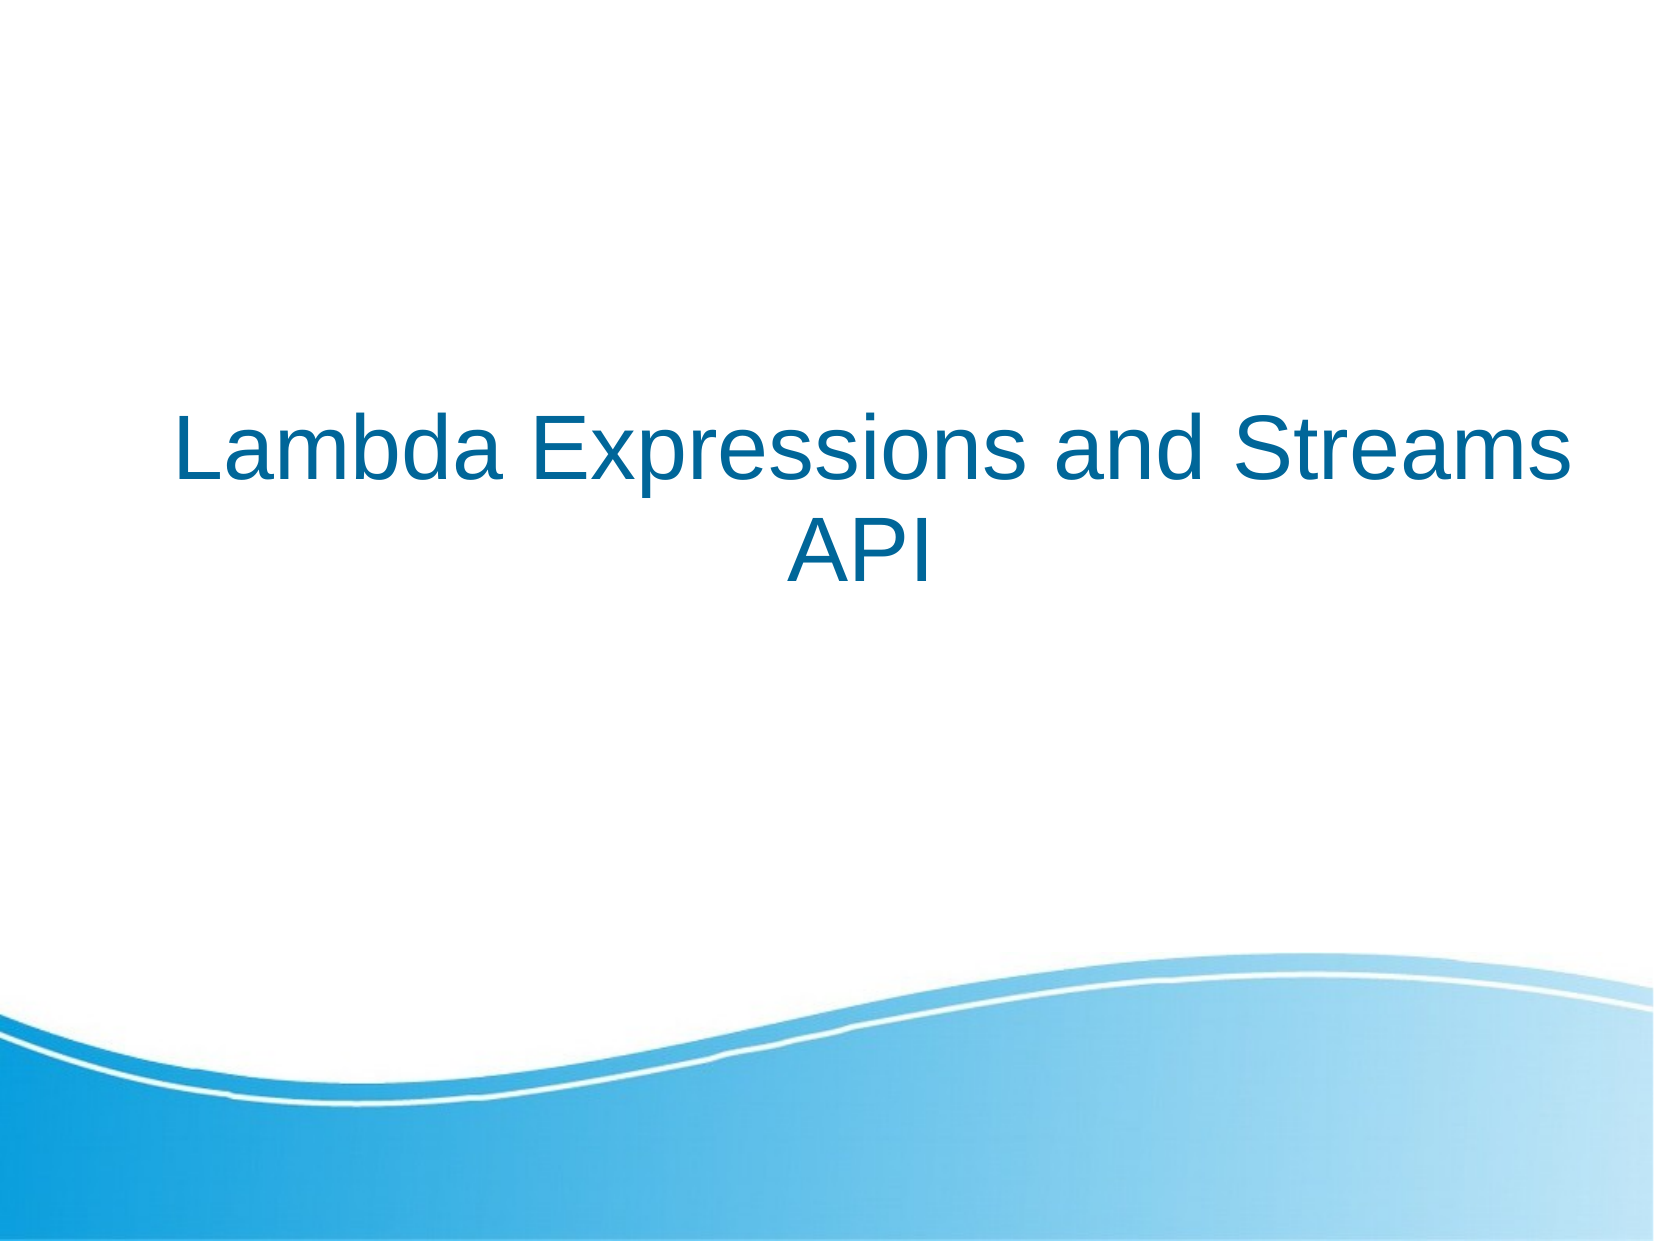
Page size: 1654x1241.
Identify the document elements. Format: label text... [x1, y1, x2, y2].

picture [0, 952, 1654, 1241]
title Lambda Expressions and Streams API [129, 395, 1619, 603]
